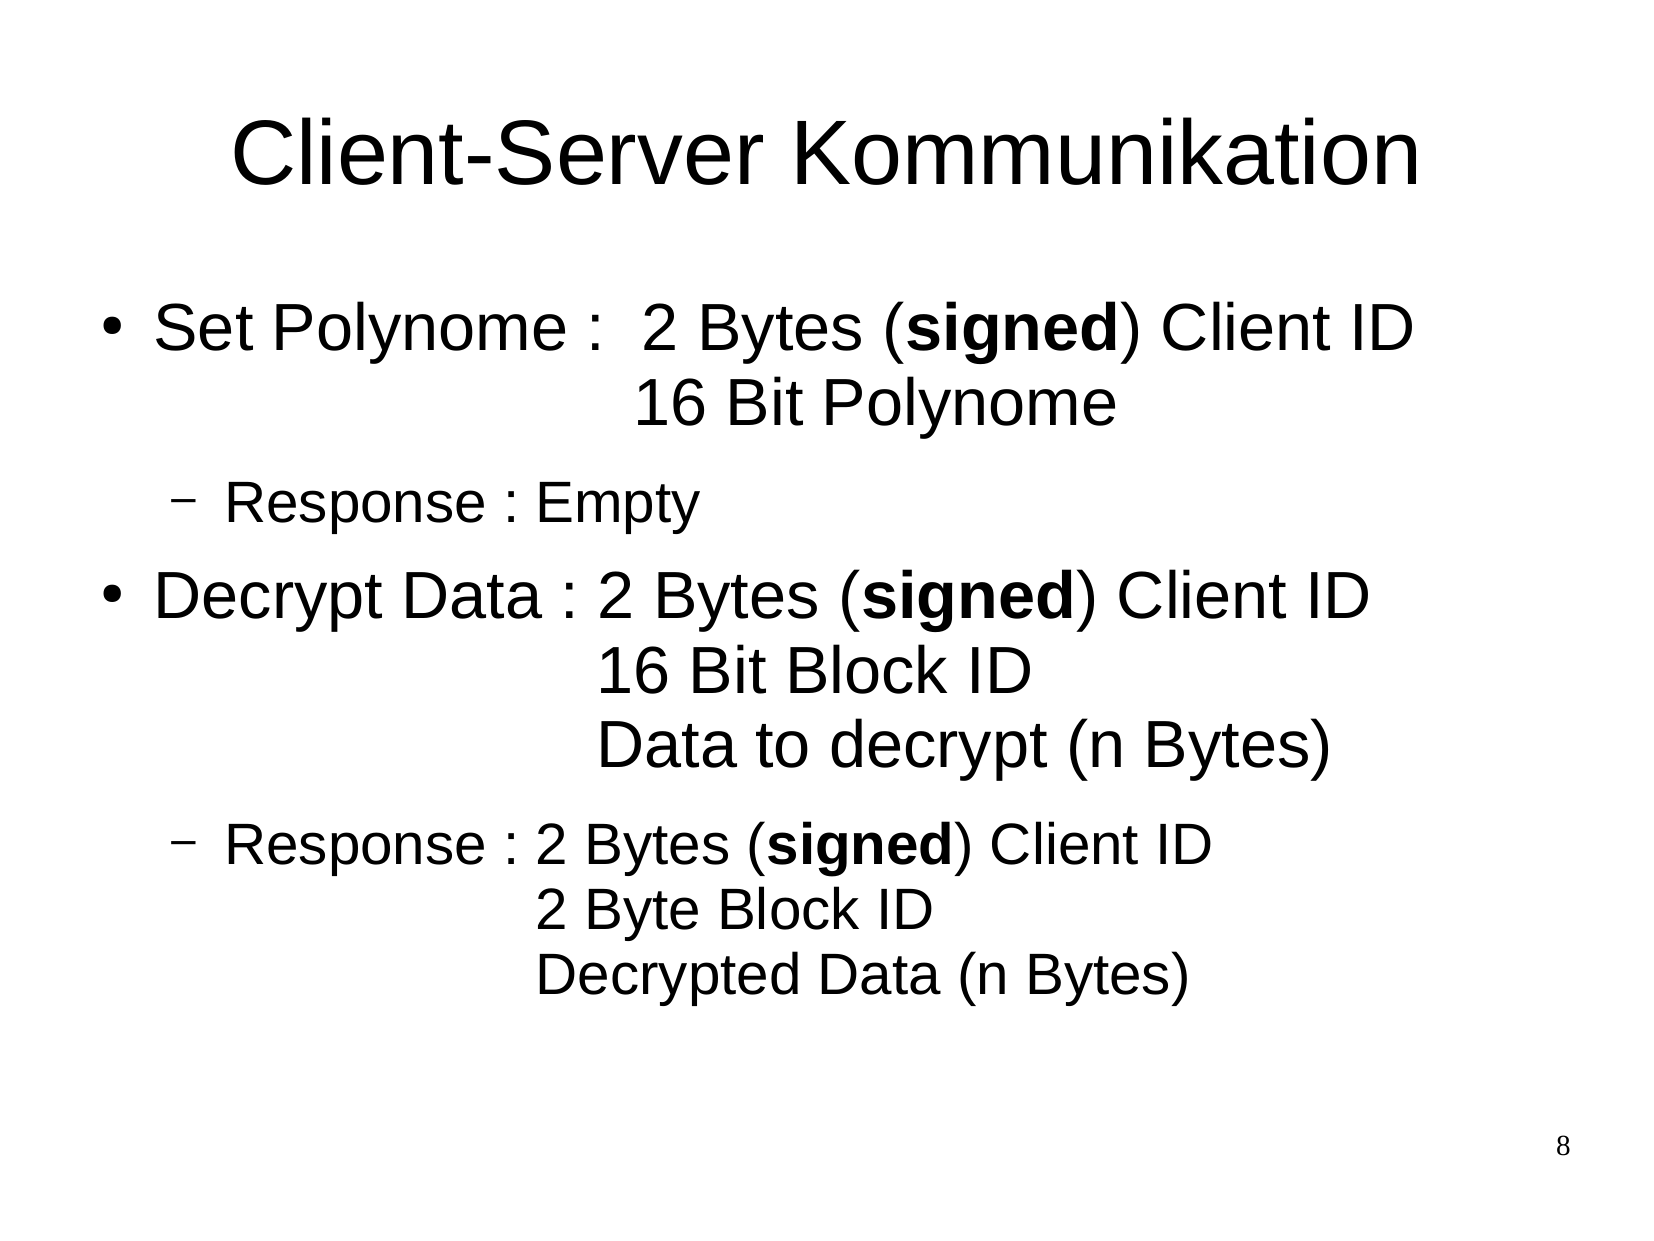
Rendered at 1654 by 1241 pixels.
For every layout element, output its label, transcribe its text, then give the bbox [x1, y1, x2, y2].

list Set Polynome : 2 Bytes (signed) Client ID 16 Bit Polynome Response : Empty Decrypt Data : 2 Bytes (signed) Client ID 16 Bit Block ID Data to decrypt (n Bytes) Response : 2 Bytes (signed) Client ID 2 Byte Block ID Decrypted Data (n Bytes) [82, 290, 1571, 1241]
title Client-Server Kommunikation [82, 49, 1571, 257]
